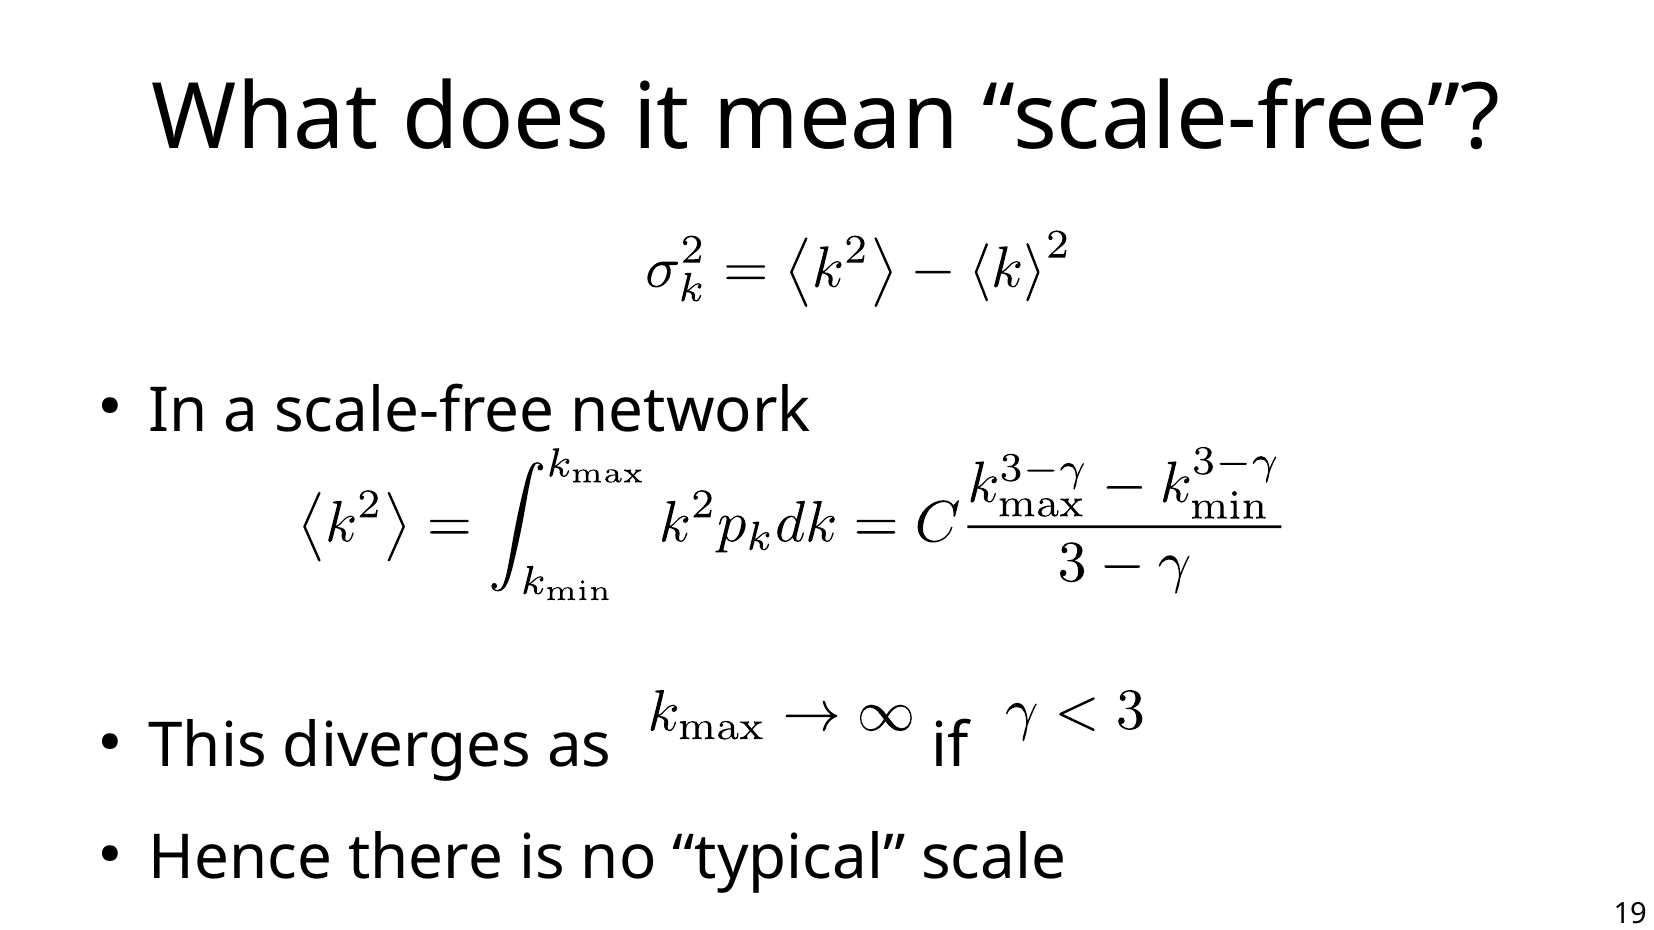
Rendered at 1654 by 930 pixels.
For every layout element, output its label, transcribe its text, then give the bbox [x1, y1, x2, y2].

text_box [647, 690, 916, 740]
text_box [1005, 690, 1145, 742]
title What does it mean “scale-free”? [82, 1, 1571, 225]
text_box [645, 230, 1070, 308]
text_box [297, 446, 1282, 601]
list In a scale-free network This diverges as if Hence there is no “typical” scale [82, 252, 1571, 901]
